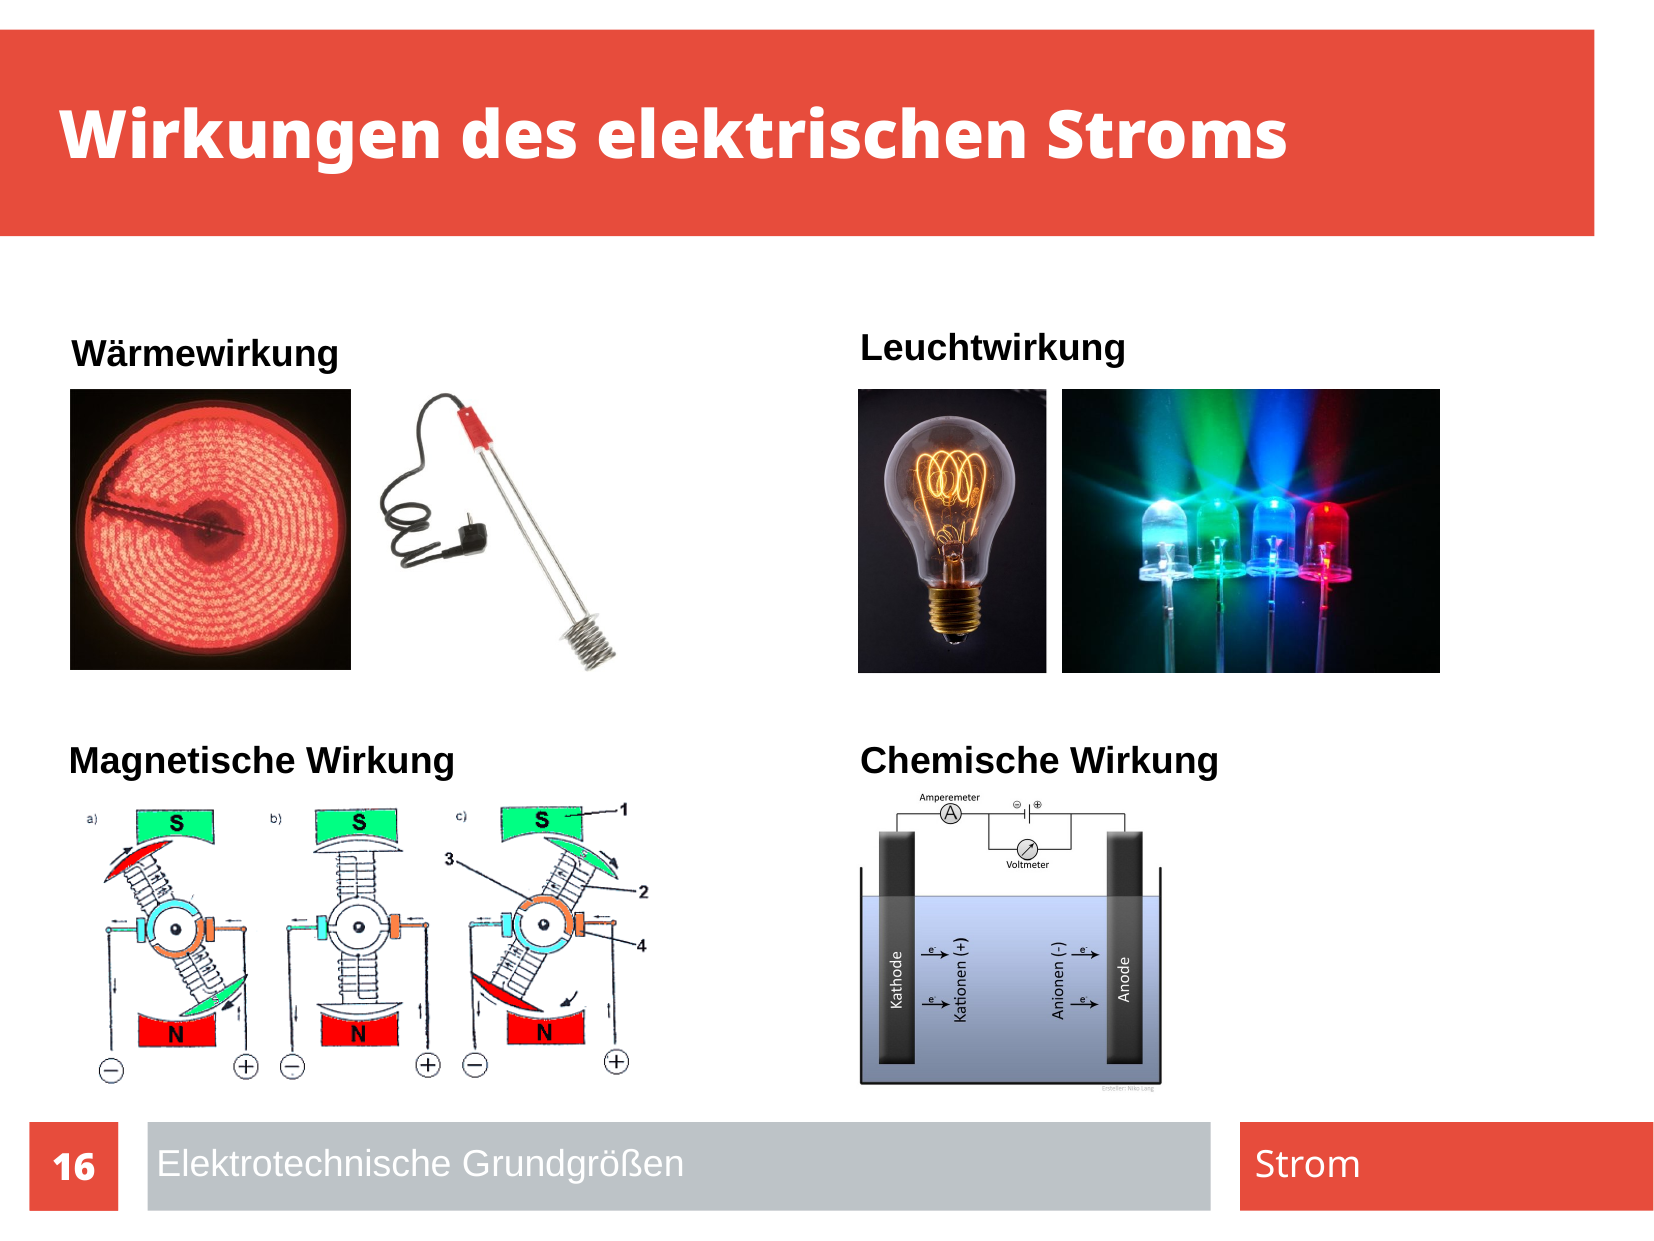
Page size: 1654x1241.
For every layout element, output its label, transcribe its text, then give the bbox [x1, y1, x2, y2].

picture [70, 389, 351, 670]
text_box Wärmewirkung [56, 324, 794, 382]
picture [1062, 389, 1440, 673]
text_box Leuchtwirkung [845, 318, 1583, 376]
title Wirkungen des elektrischen Stroms [59, 59, 1595, 207]
text_box Elektrotechnische Grundgrößen [141, 1122, 1205, 1205]
picture [1263, 497, 1284, 509]
list [59, 382, 794, 691]
picture [70, 793, 691, 1089]
text_box Chemische Wirkung [845, 732, 1583, 790]
picture [377, 390, 618, 674]
picture [858, 389, 1052, 674]
text_box Strom [1240, 1114, 1654, 1213]
picture [845, 779, 1176, 1099]
text_box Magnetische Wirkung [53, 732, 792, 790]
